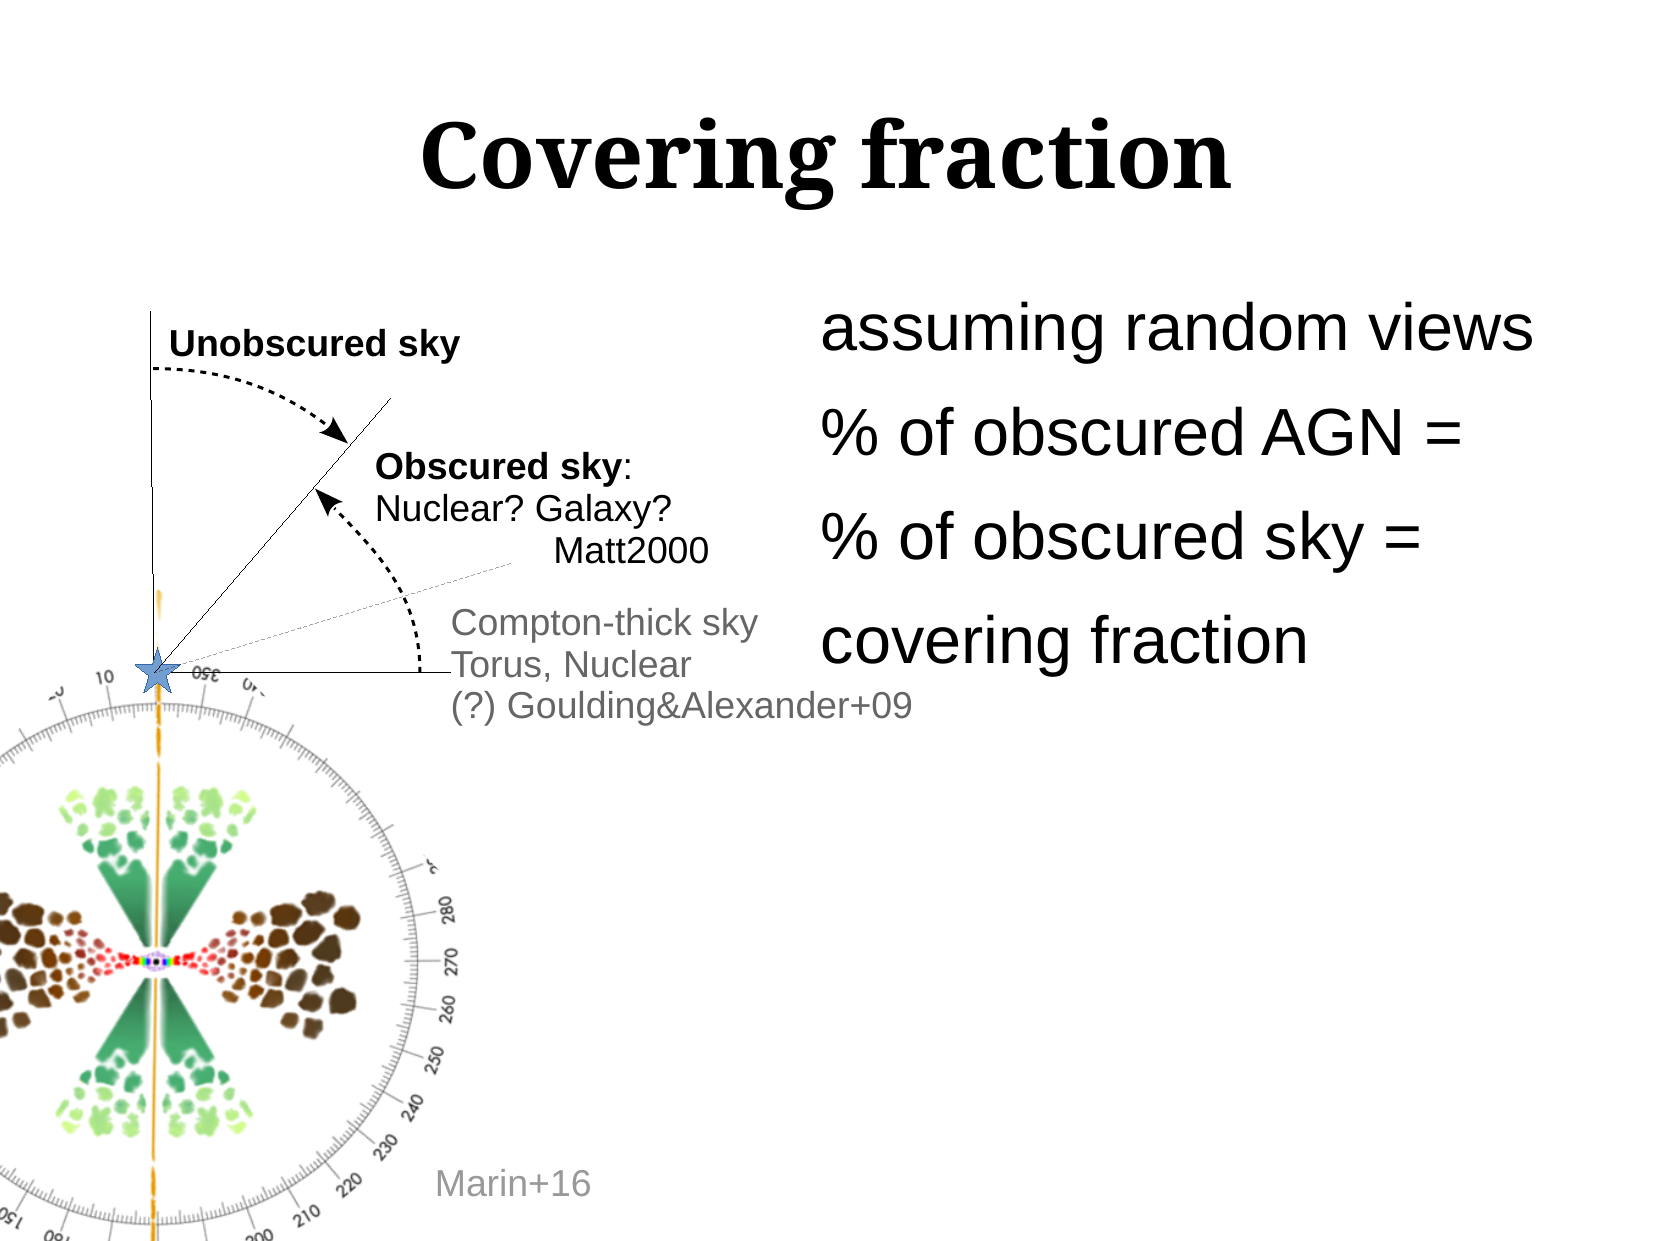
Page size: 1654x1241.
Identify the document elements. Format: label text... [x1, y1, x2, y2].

text_box Unobscured sky [154, 314, 575, 414]
picture [154, 589, 242, 672]
list assuming random views % of obscured AGN = % of obscured sky = covering fraction [750, 290, 1636, 1186]
text_box Marin+16 [420, 1155, 721, 1212]
text_box [135, 647, 181, 693]
title Covering fraction [82, 49, 1571, 257]
text_box Obscured sky: Nuclear? Galaxy? Matt2000 [360, 438, 781, 579]
picture [0, 594, 646, 1241]
text_box Compton-thick sky Torus, Nuclear (?) Goulding&Alexander+09 [435, 593, 931, 777]
